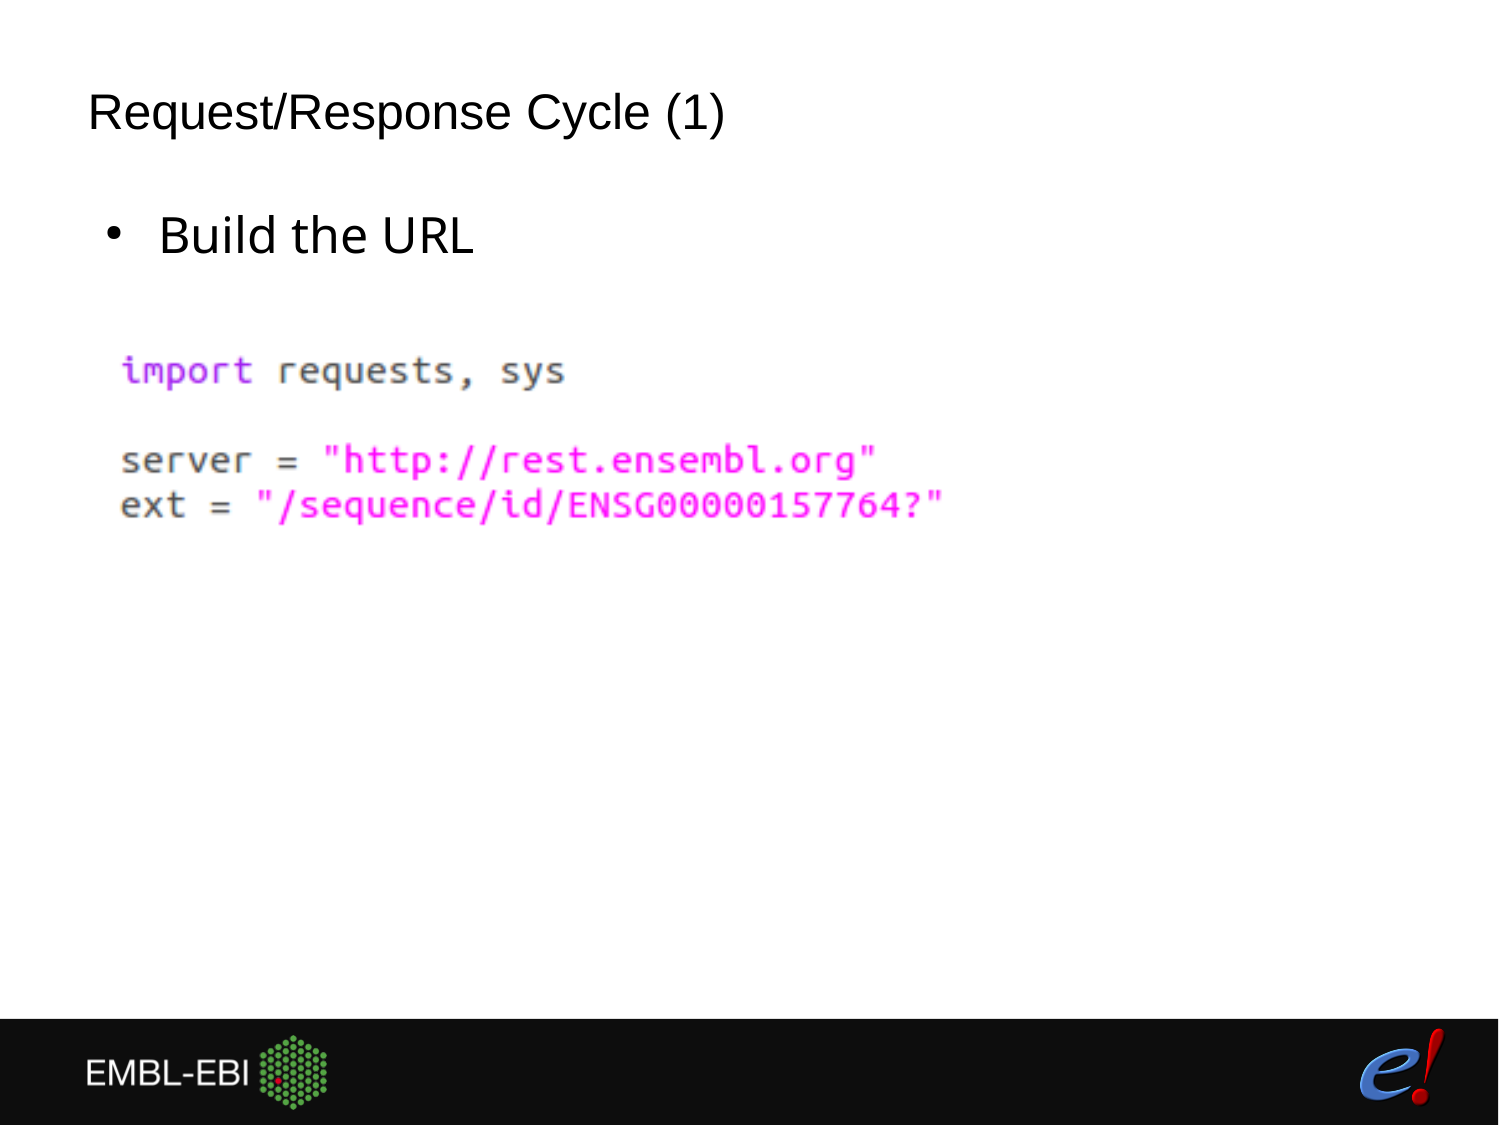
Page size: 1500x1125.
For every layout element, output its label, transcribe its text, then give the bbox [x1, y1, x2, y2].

title Request/Response Cycle (1) [87, 50, 1425, 175]
picture [1357, 1026, 1448, 1112]
list Build the URL [87, 200, 1425, 914]
picture [87, 1035, 327, 1110]
picture [116, 354, 947, 538]
